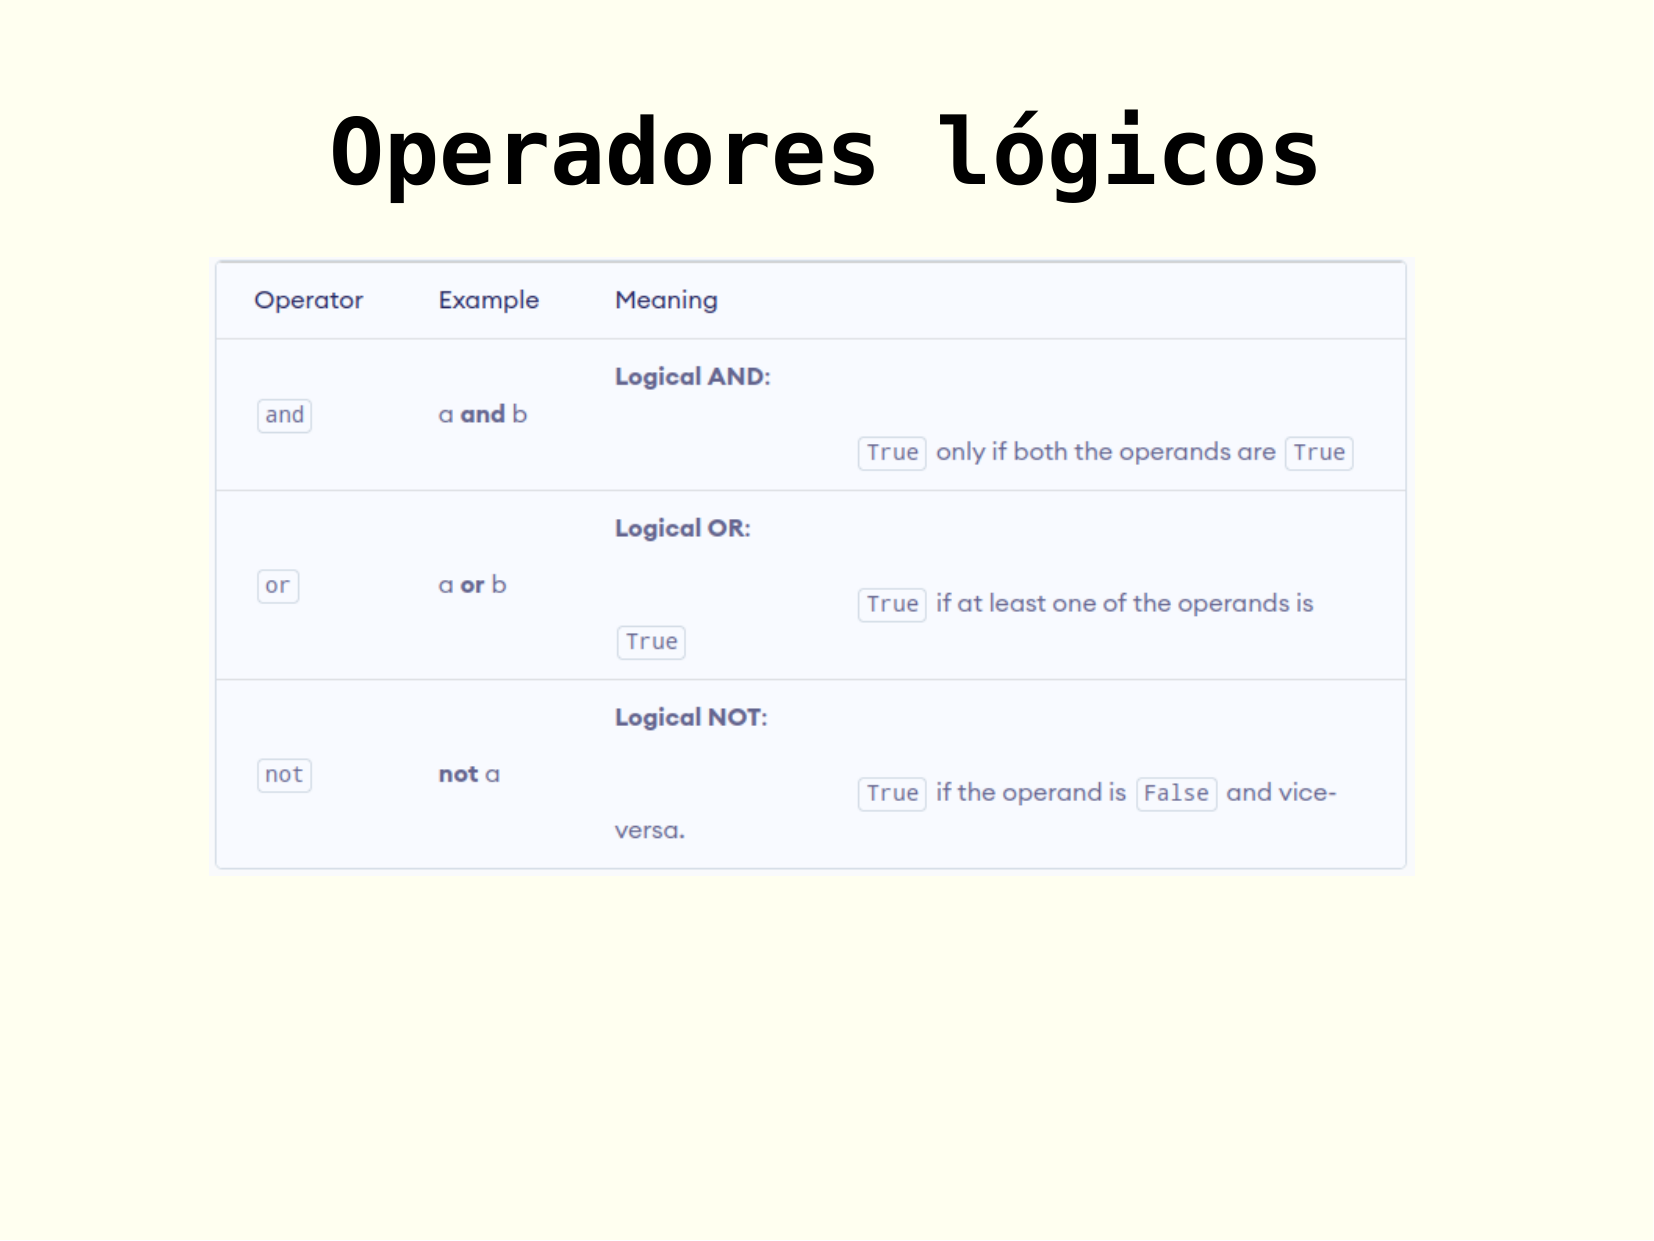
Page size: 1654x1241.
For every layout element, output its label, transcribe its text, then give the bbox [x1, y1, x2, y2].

picture [209, 257, 1415, 877]
title Operadores lógicos [82, 49, 1571, 257]
